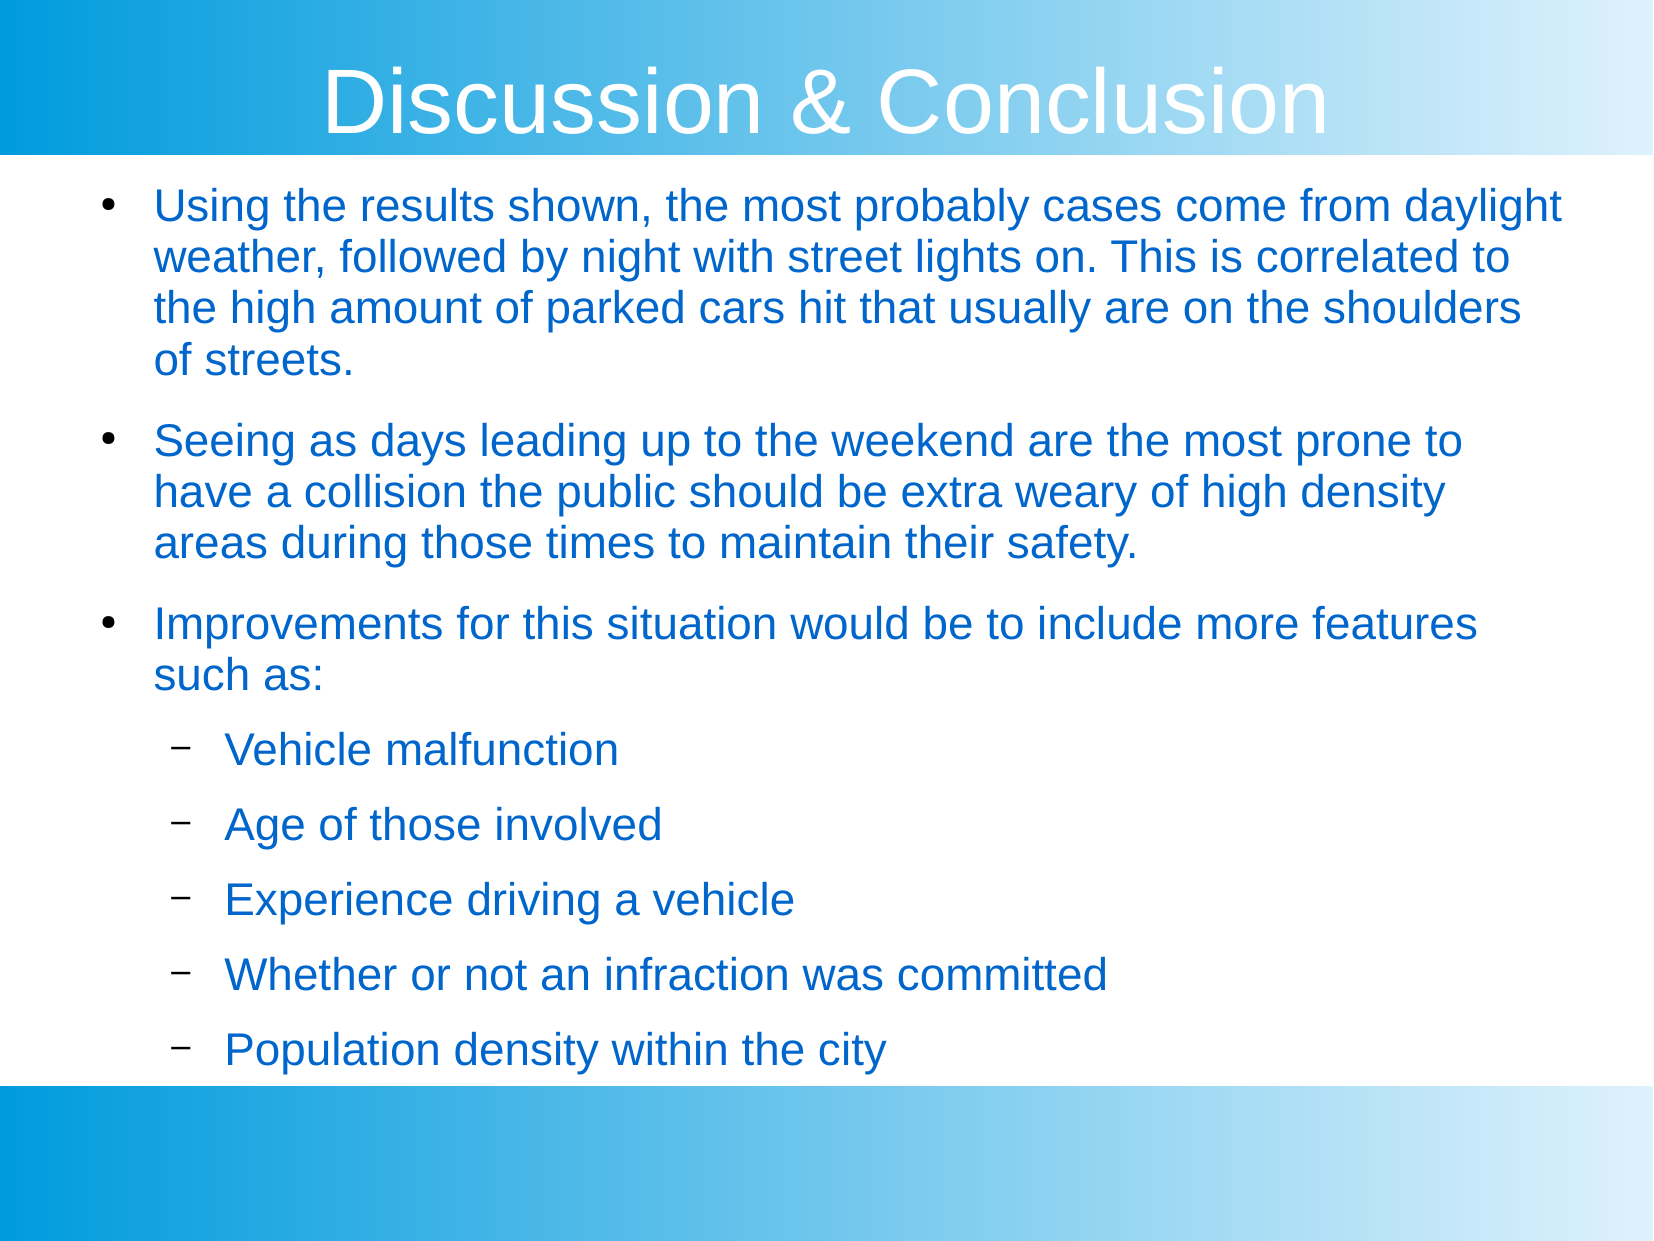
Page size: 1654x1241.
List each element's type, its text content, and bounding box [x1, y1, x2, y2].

list Using the results shown, the most probably cases come from daylight weather, followed by night with street lights on. This is correlated to the high amount of parked cars hit that usually are on the shoulders of streets. Seeing as days leading up to the weekend are the most prone to have a collision the public should be extra weary of high density areas during those times to maintain their safety. Improvements for this situation would be to include more features such as: Vehicle malfunction Age of those involved Experience driving a vehicle Whether or not an infraction was committed Population density within the city [82, 180, 1571, 900]
title Discussion & Conclusion [82, 49, 1571, 155]
